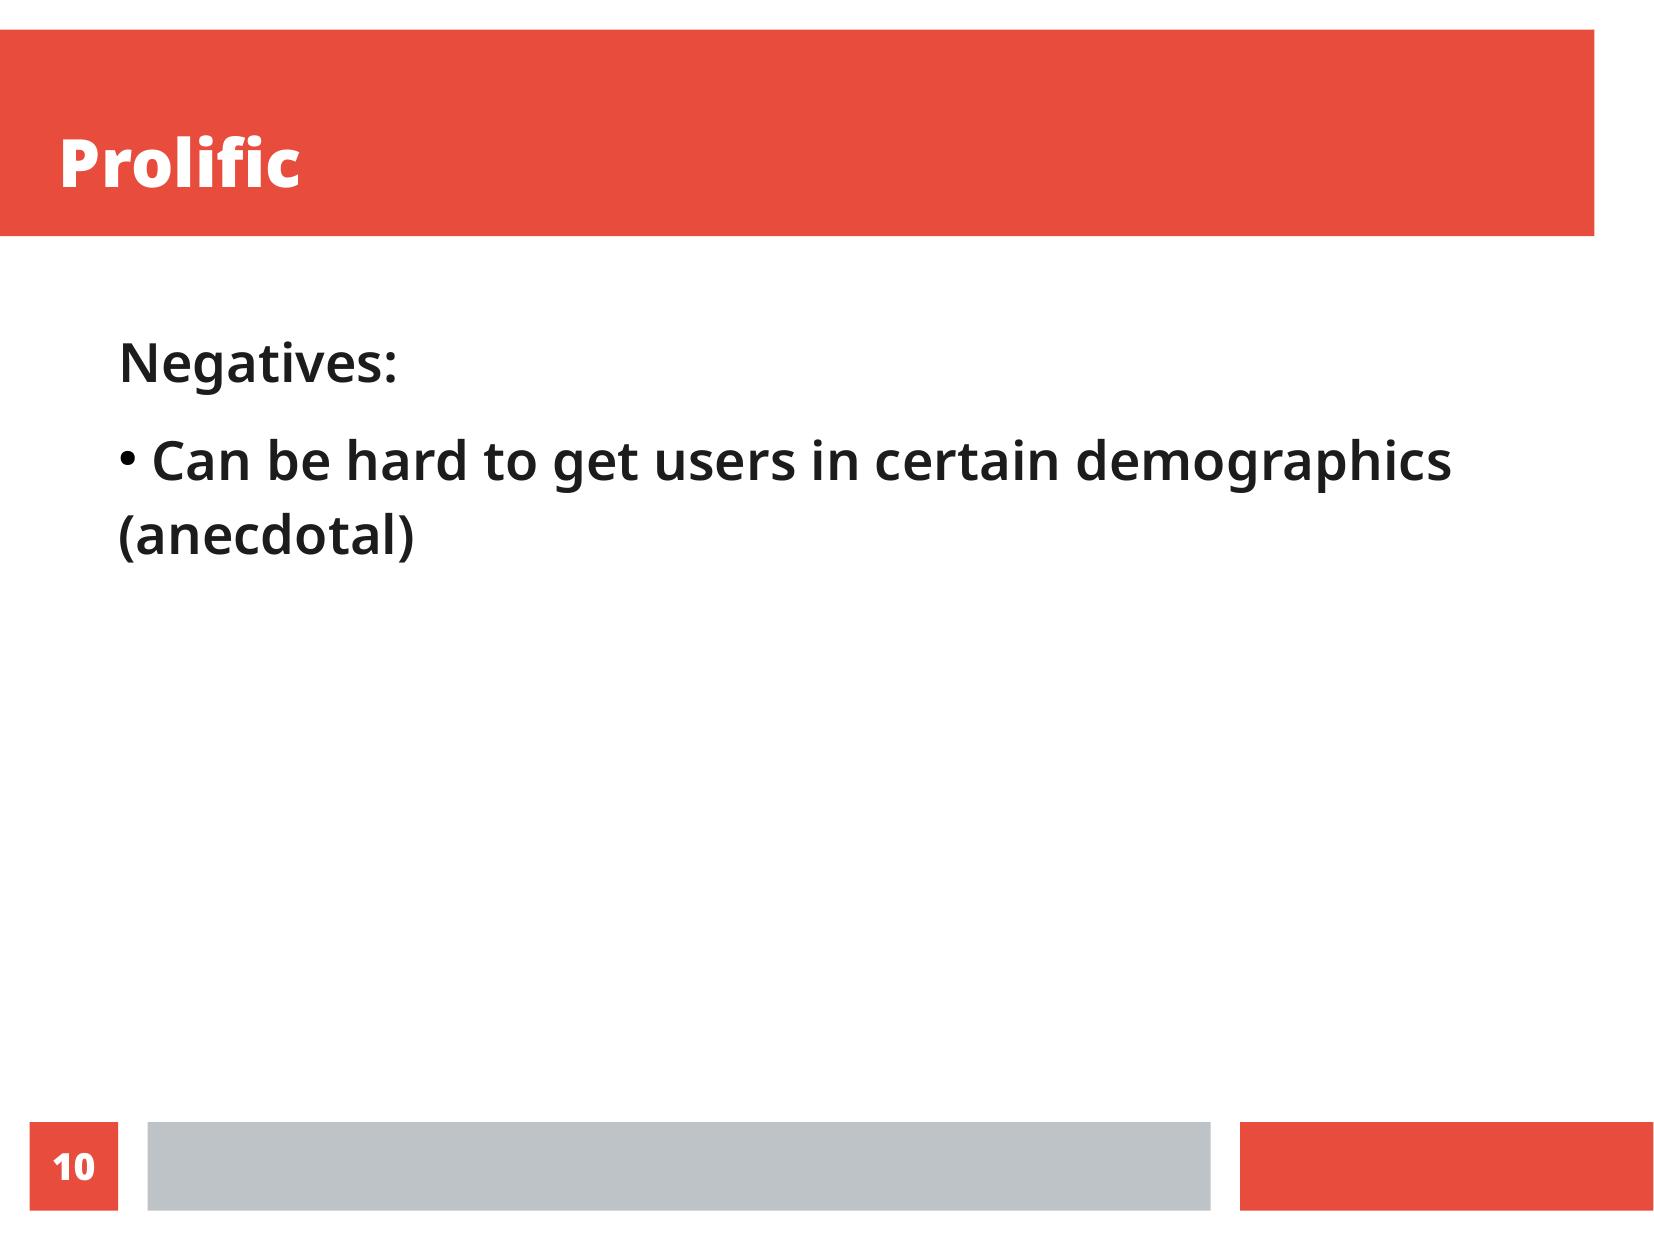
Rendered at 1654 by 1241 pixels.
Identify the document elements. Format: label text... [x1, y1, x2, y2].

list Negatives: Can be hard to get users in certain demographics (anecdotal) [59, 324, 1565, 1093]
title Prolific [59, 59, 1595, 207]
